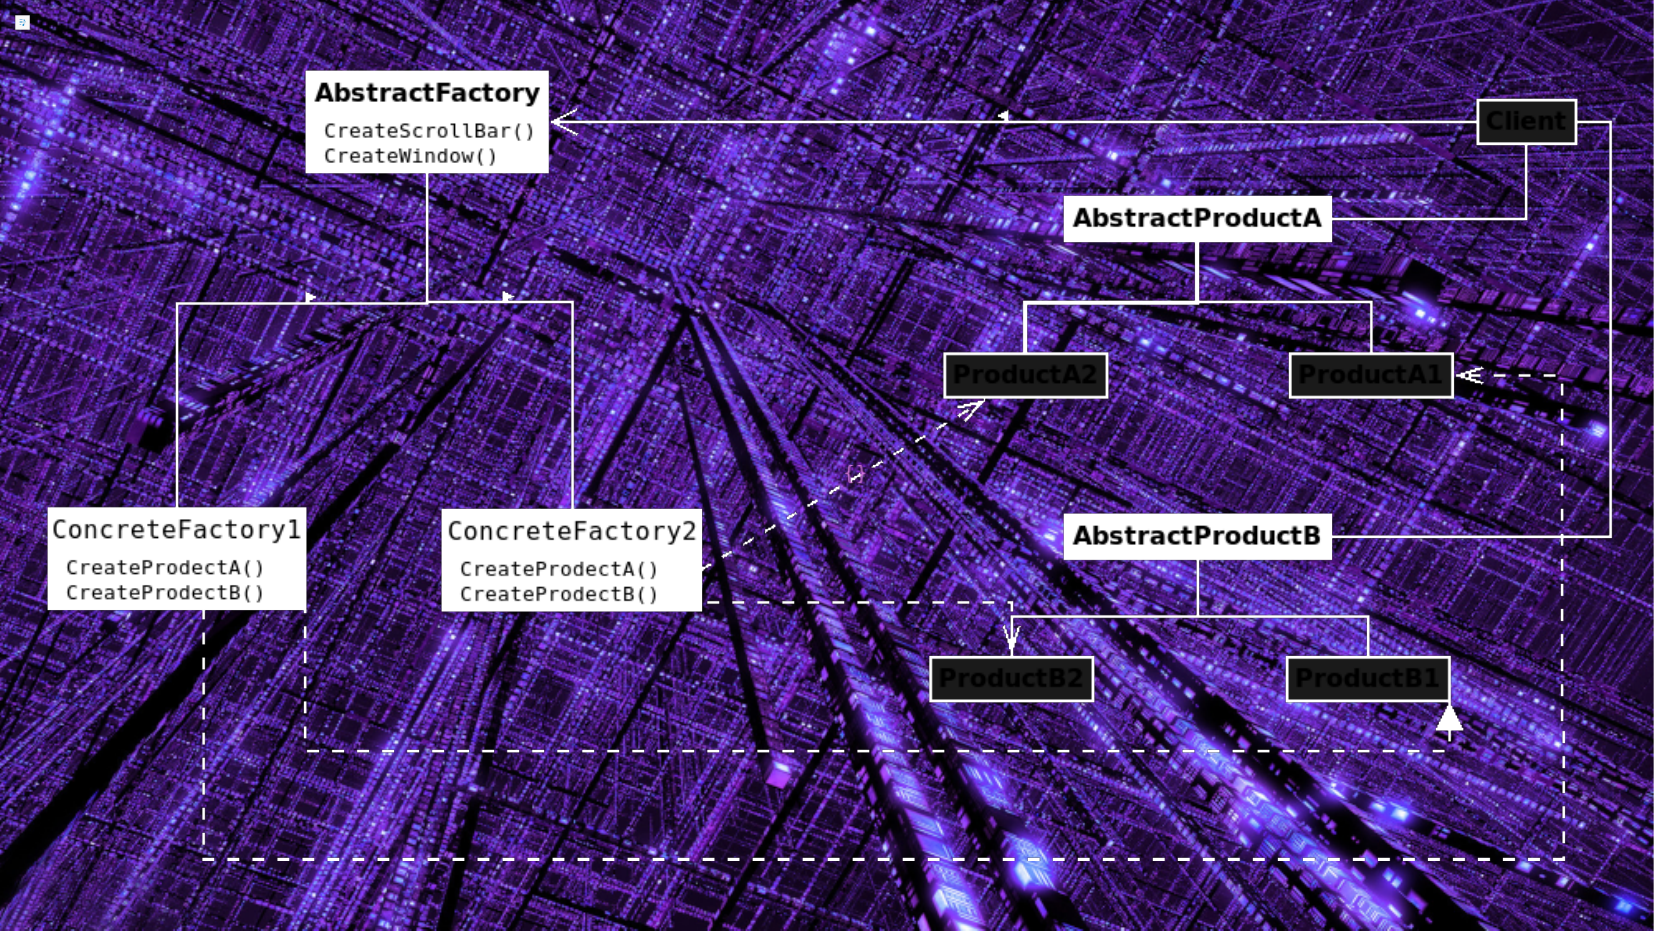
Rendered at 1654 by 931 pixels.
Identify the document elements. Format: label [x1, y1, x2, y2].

text_box [15, 15, 31, 31]
picture [0, 0, 1654, 931]
